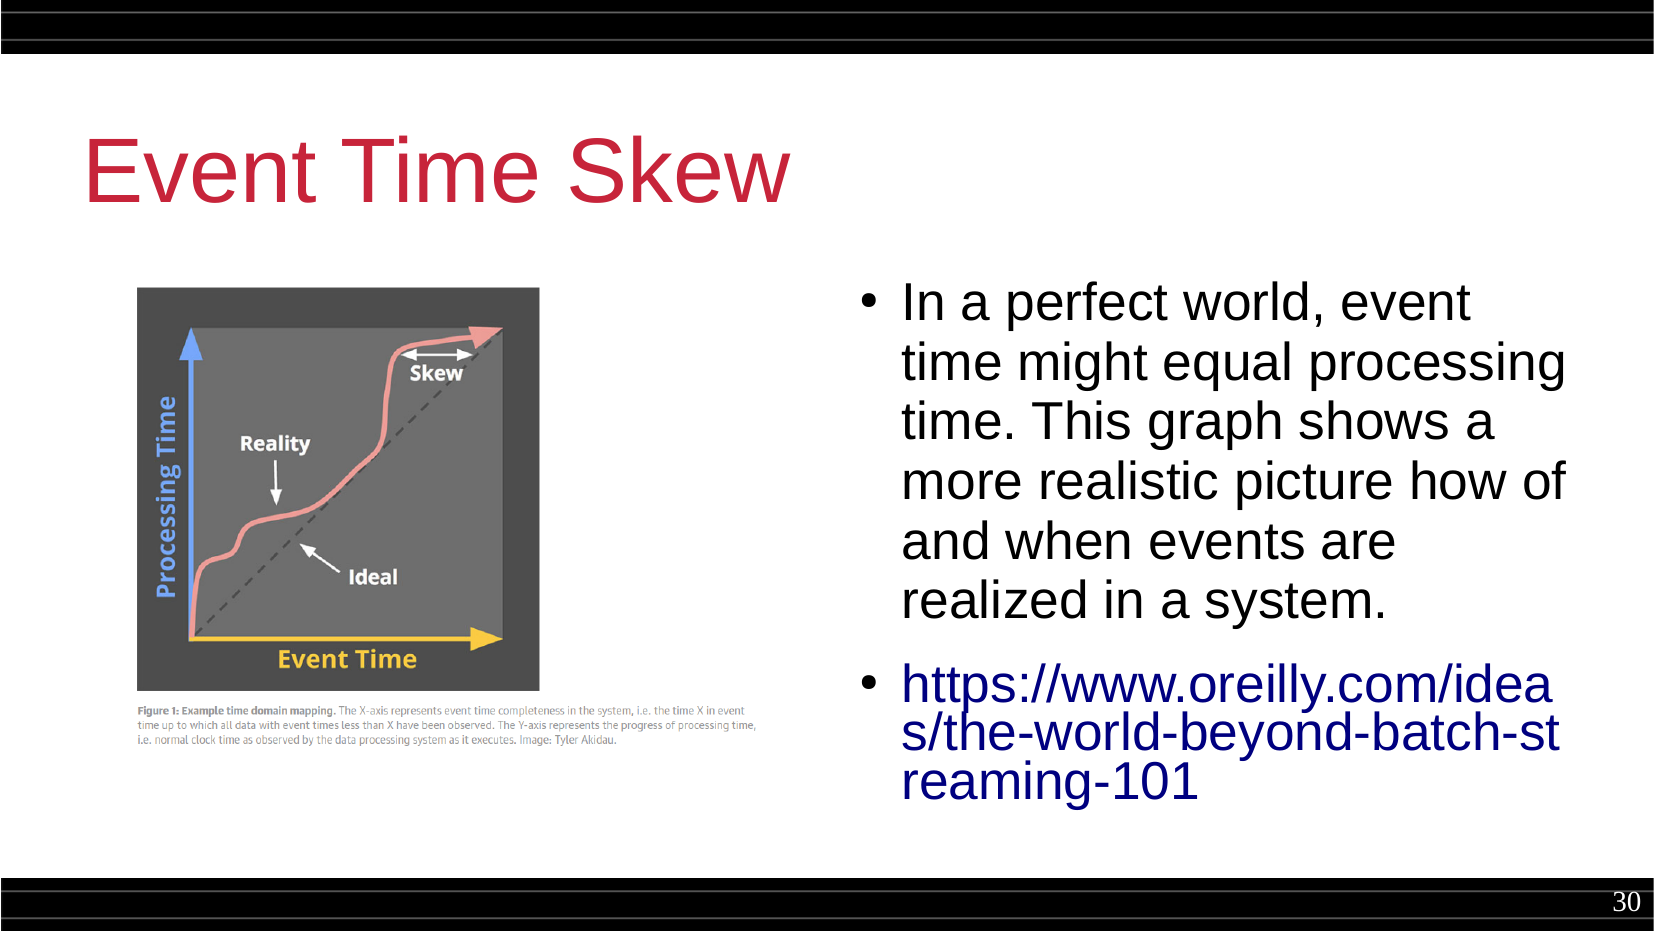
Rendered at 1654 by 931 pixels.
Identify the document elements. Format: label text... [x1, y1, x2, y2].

title Event Time Skew [82, 92, 1571, 249]
picture [124, 271, 767, 757]
picture [1, 878, 1654, 931]
picture [1, 0, 1654, 54]
list In a perfect world, event time might equal processing time. This graph shows a more realistic picture how of and when events are realized in a system. https://www.oreilly.com/ideas/the-world-beyond-batch-streaming-101 [845, 271, 1572, 758]
